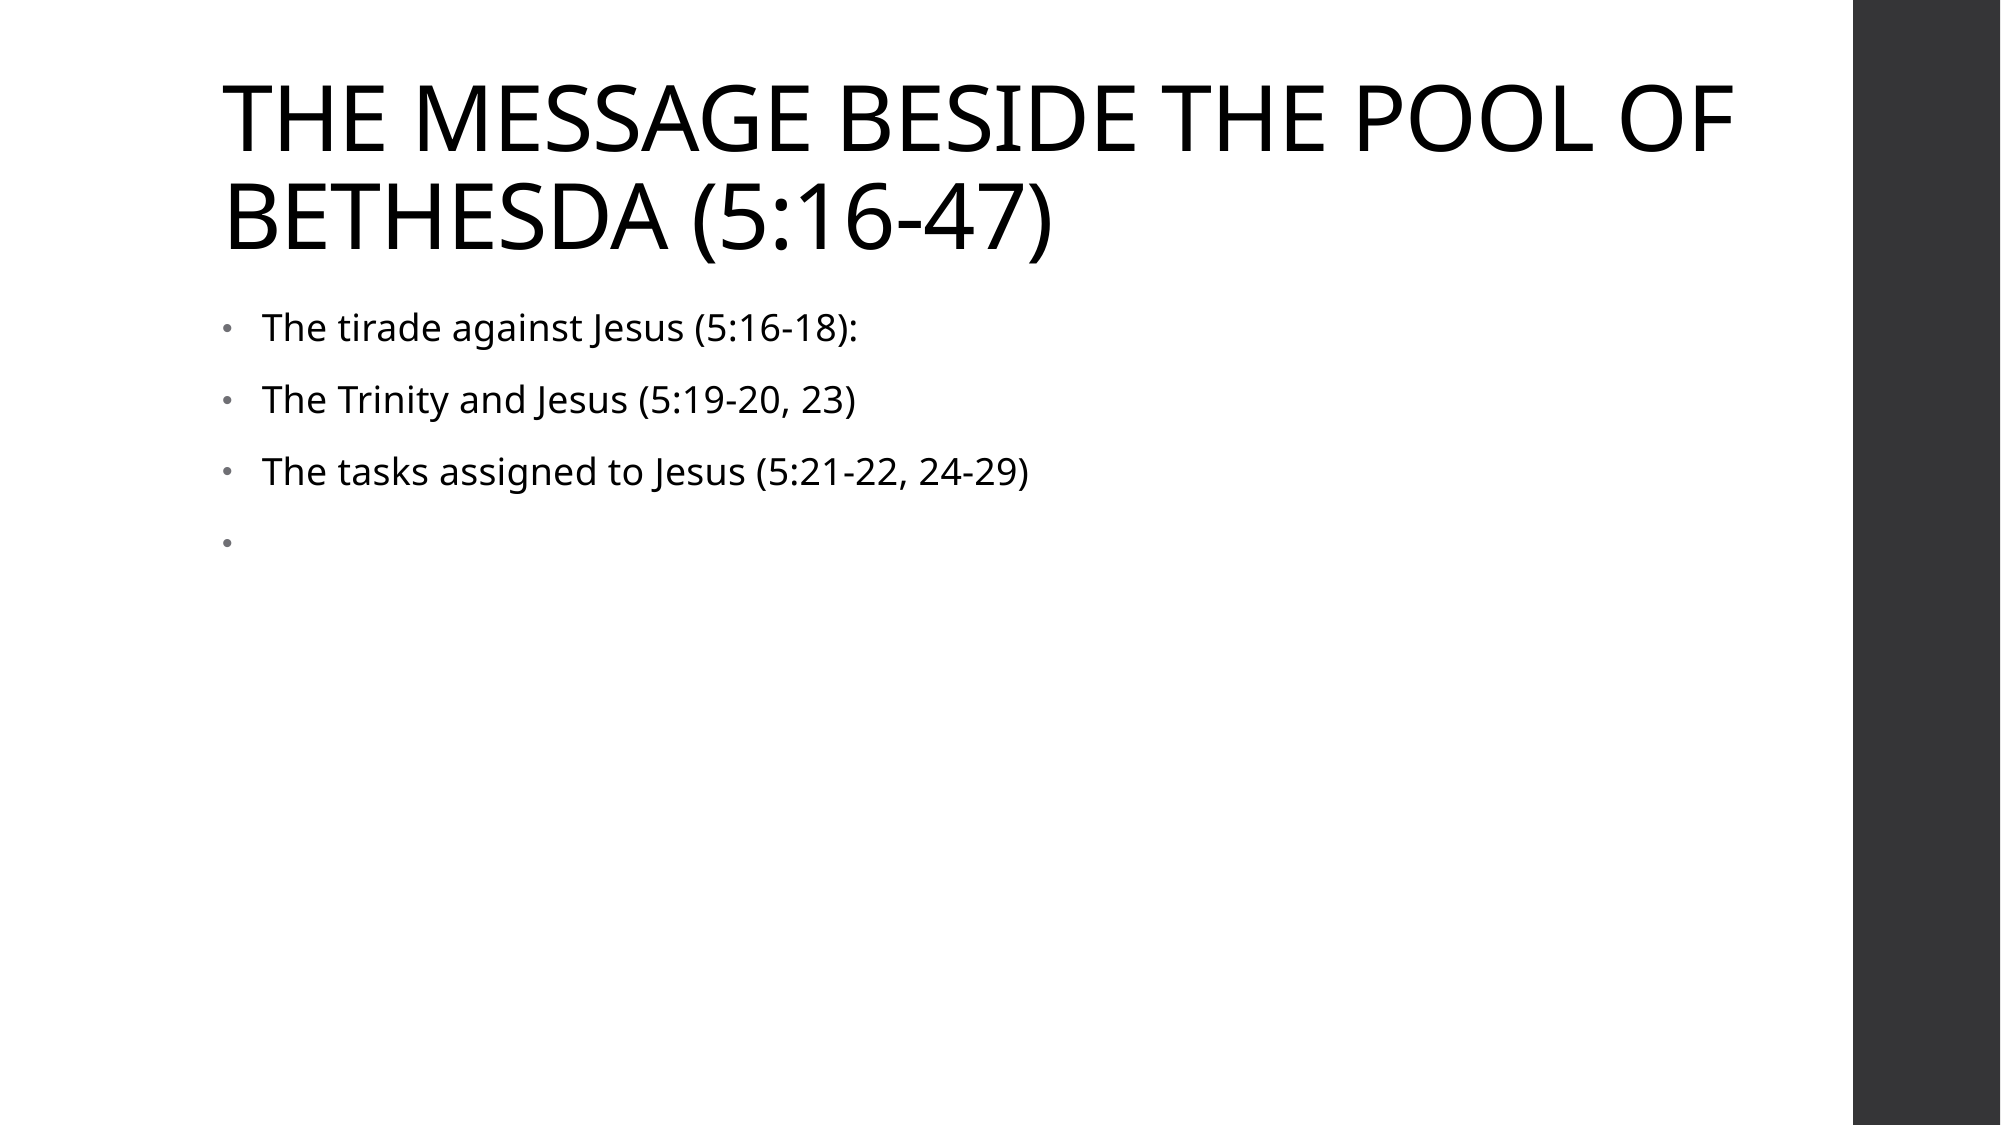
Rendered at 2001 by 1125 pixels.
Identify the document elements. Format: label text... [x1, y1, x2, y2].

title THE MESSAGE BESIDE THE POOL OF BETHESDA (5:16-47) [206, 60, 1797, 278]
list The tirade against Jesus (5:16-18): The Trinity and Jesus (5:19-20, 23) The tasks assigned to Jesus (5:21-22, 24-29) [206, 299, 1617, 1014]
